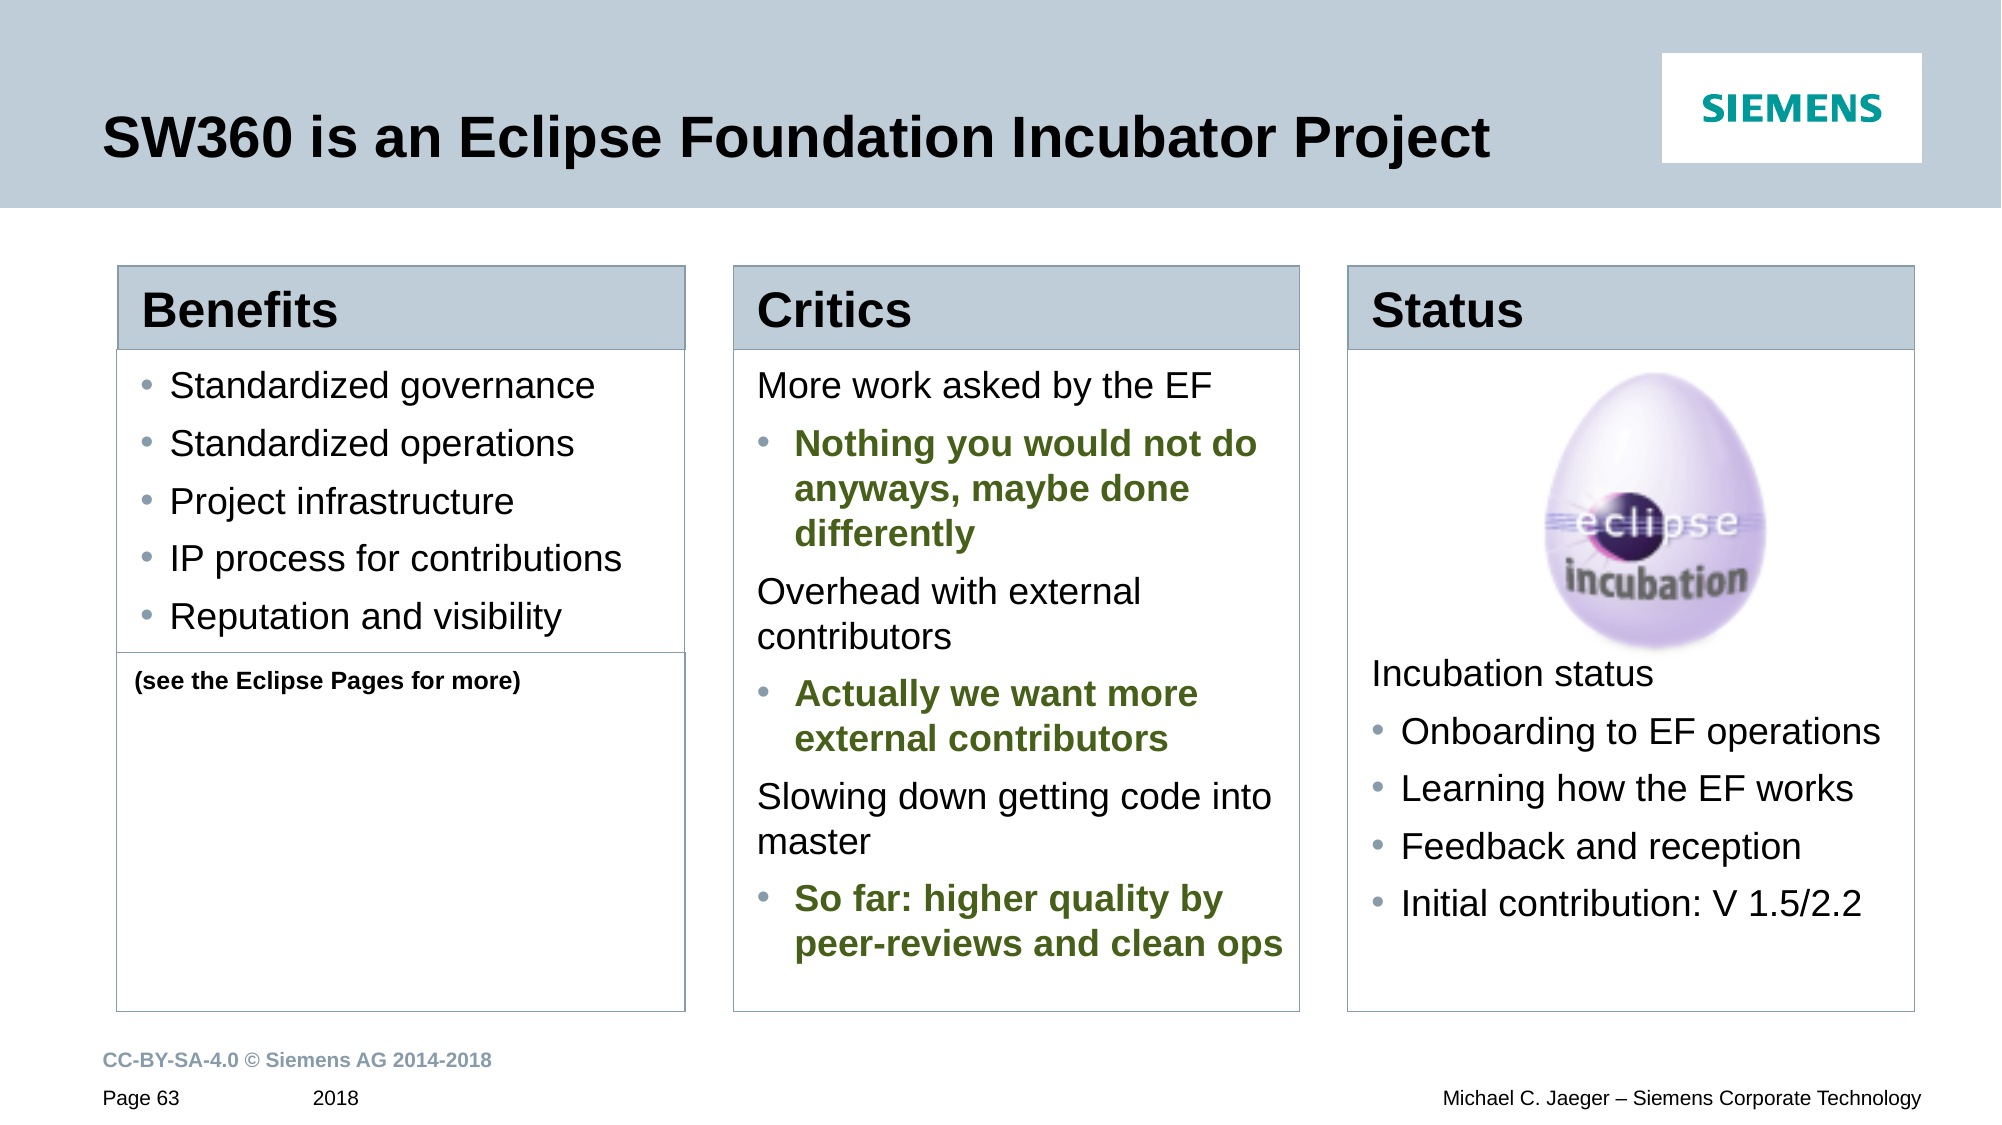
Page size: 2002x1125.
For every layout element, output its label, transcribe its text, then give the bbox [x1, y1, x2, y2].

text_box Benefits [118, 266, 685, 350]
text_box Standardized governance Standardized operations Project infrastructure IP process for contributions Reputation and visibility [116, 349, 685, 652]
text_box Incubation status Onboarding to EF operations Learning how the EF works Feedback and reception Initial contribution: V 1.5/2.2 [1347, 684, 1915, 1012]
text_box Status [1347, 266, 1915, 324]
text_box Critics [733, 266, 1300, 350]
picture [1308, 324, 2001, 684]
title SW360 is an Eclipse Foundation Incubator Project [0, 0, 2001, 208]
text_box More work asked by the EF Nothing you would not do anyways, maybe done differently Overhead with external contributors Actually we want more external contributors Slowing down getting code into master So far: higher quality by peer-reviews and clean ops [733, 350, 1300, 1012]
list [118, 231, 1872, 394]
text_box (see the Eclipse Pages for more) [116, 652, 685, 1012]
